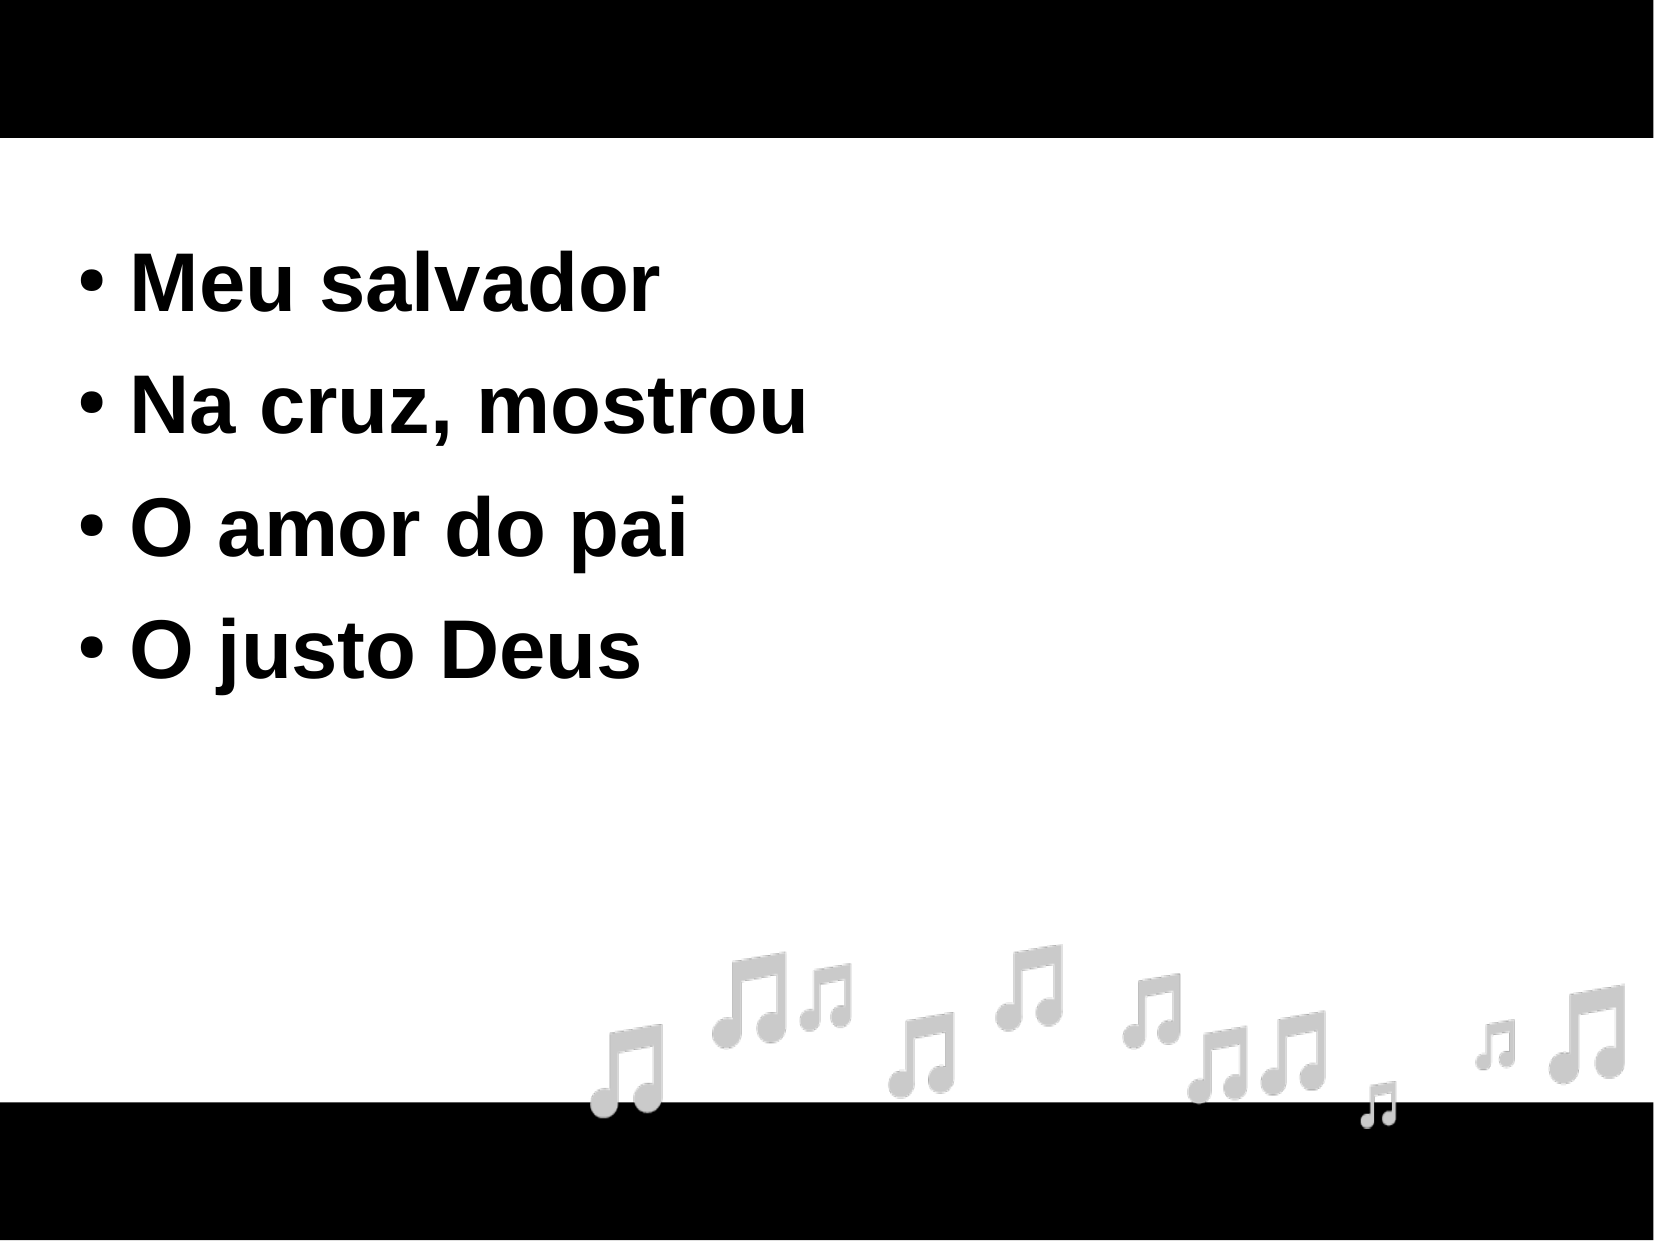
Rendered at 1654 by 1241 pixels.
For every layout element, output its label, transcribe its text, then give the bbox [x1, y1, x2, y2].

list Meu salvador Na cruz, mostrou O amor do pai O justo Deus [59, 236, 1595, 1024]
